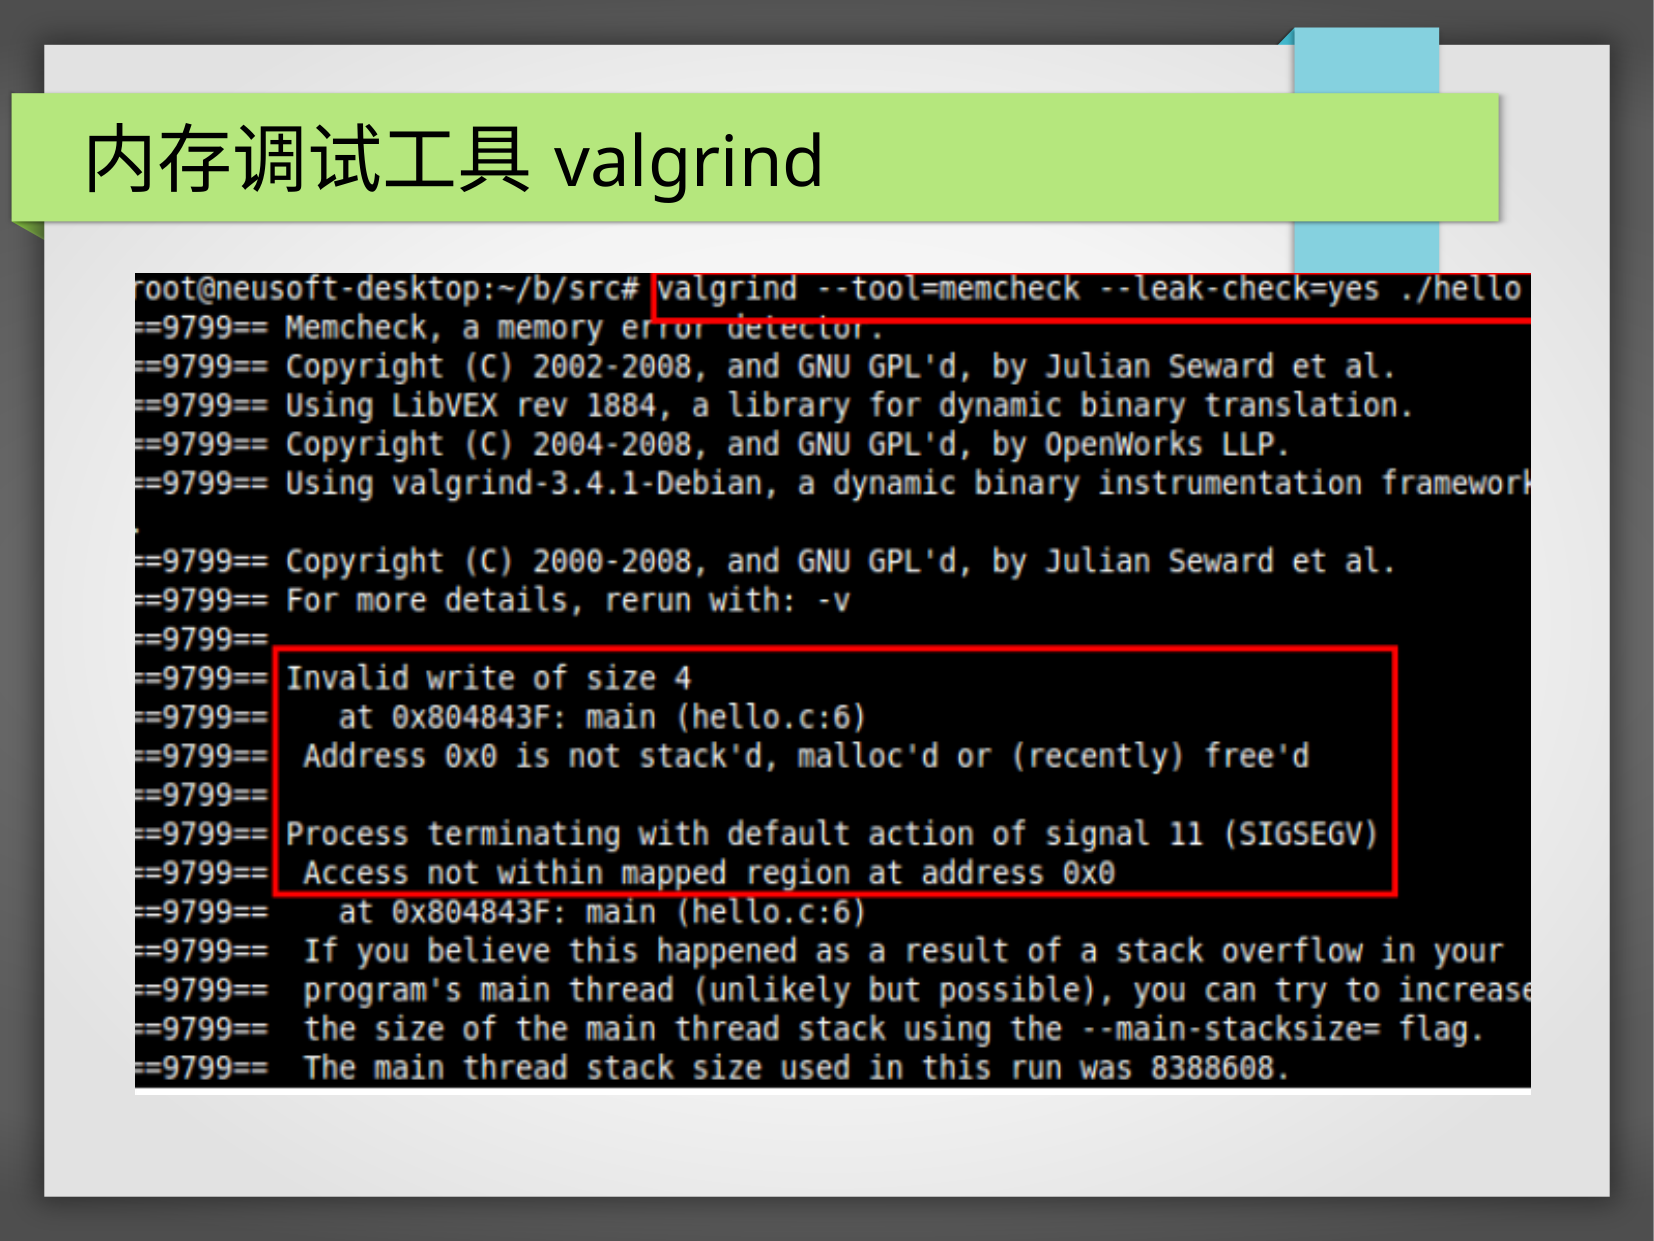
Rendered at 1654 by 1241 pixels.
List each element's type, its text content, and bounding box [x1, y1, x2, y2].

title 内存调试工具valgrind [82, 94, 1264, 213]
picture [0, 0, 1654, 1241]
